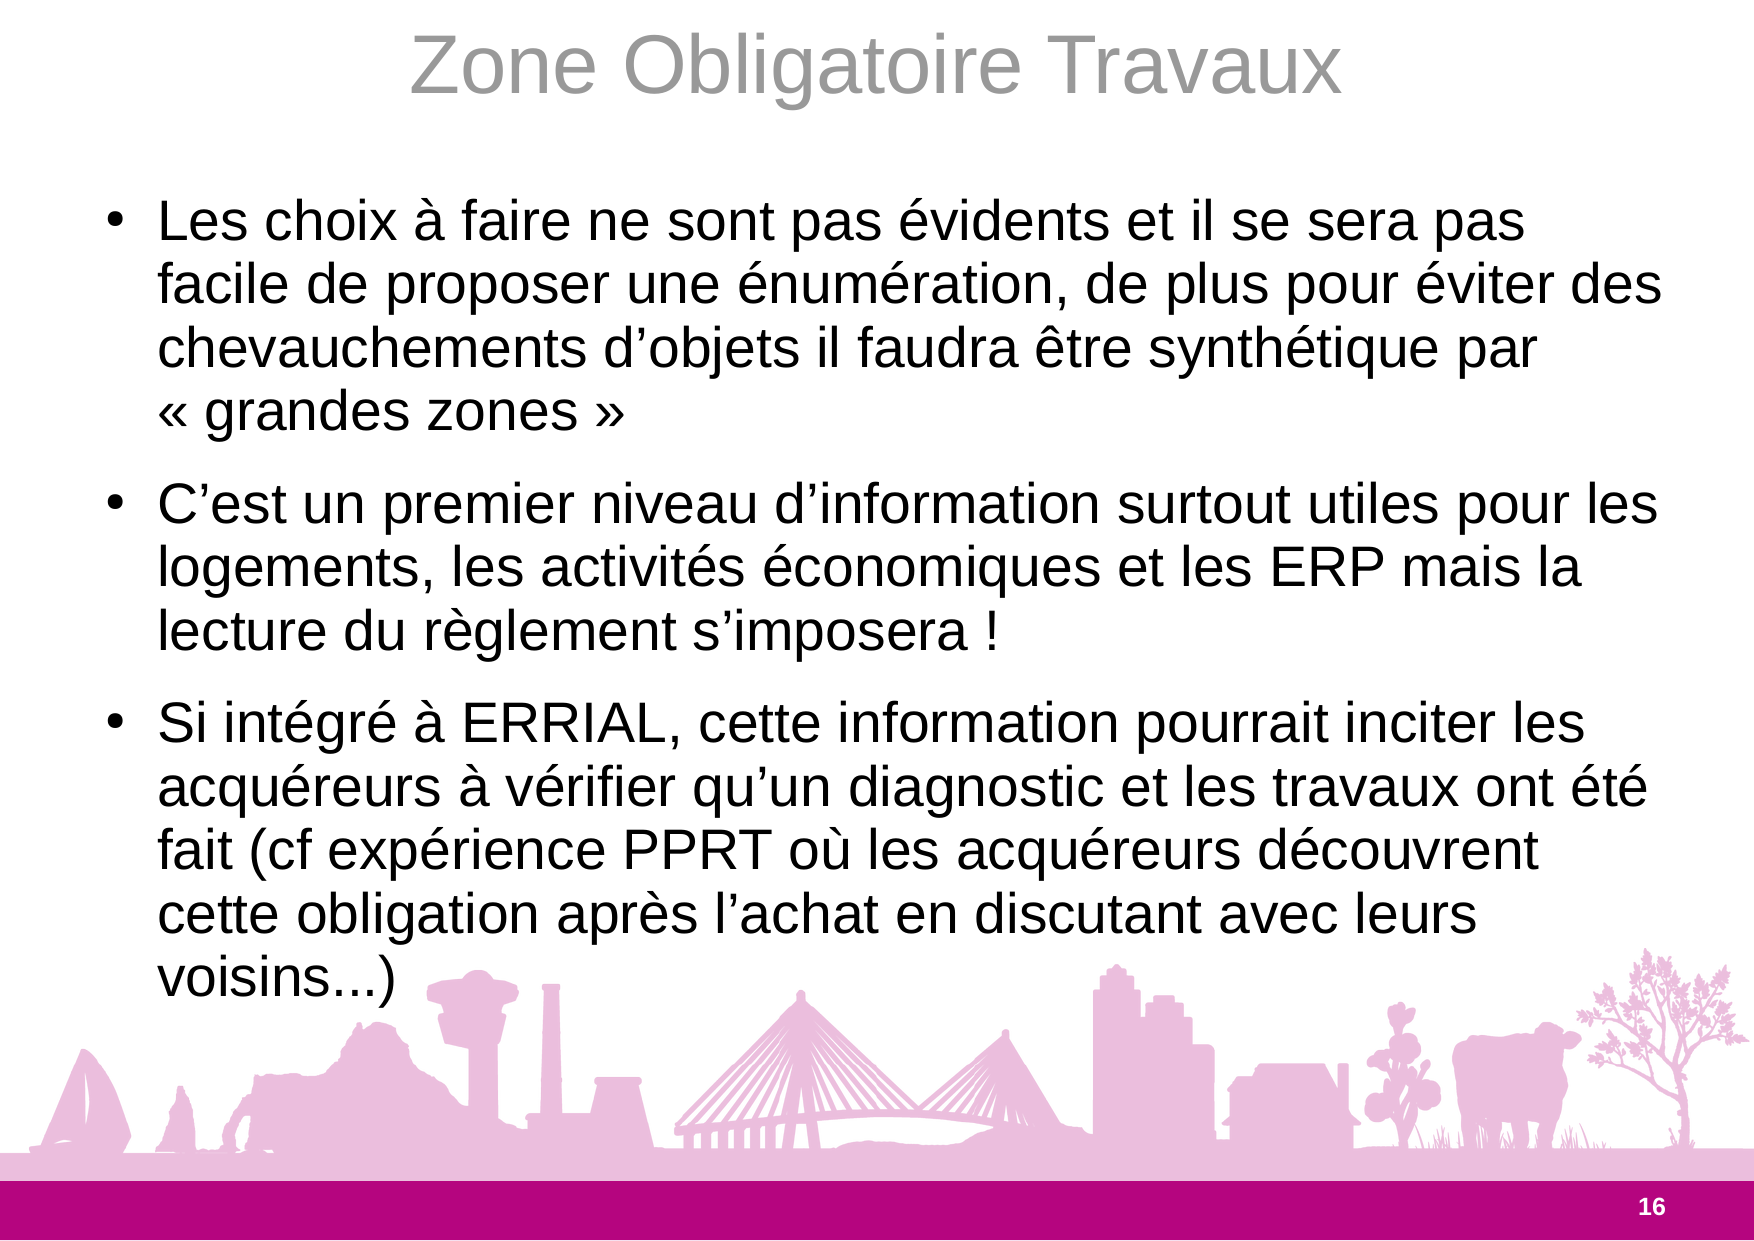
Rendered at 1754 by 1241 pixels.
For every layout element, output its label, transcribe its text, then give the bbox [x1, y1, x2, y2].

title Zone Obligatoire Travaux [87, 0, 1667, 130]
list Les choix à faire ne sont pas évidents et il se sera pas facile de proposer une énumération, de plus pour éviter des chevauchements d’objets il faudra être synthétique par « grandes zones » C’est un premier niveau d’information surtout utiles pour les logements, les activités économiques et les ERP mais la lecture du règlement s’imposera ! Si intégré à ERRIAL, cette information pourrait inciter les acquéreurs à vérifier qu’un diagnostic et les travaux ont été fait (cf expérience PPRT où les acquéreurs découvrent cette obligation après l’achat en discutant avec leurs voisins...) [87, 188, 1667, 1010]
